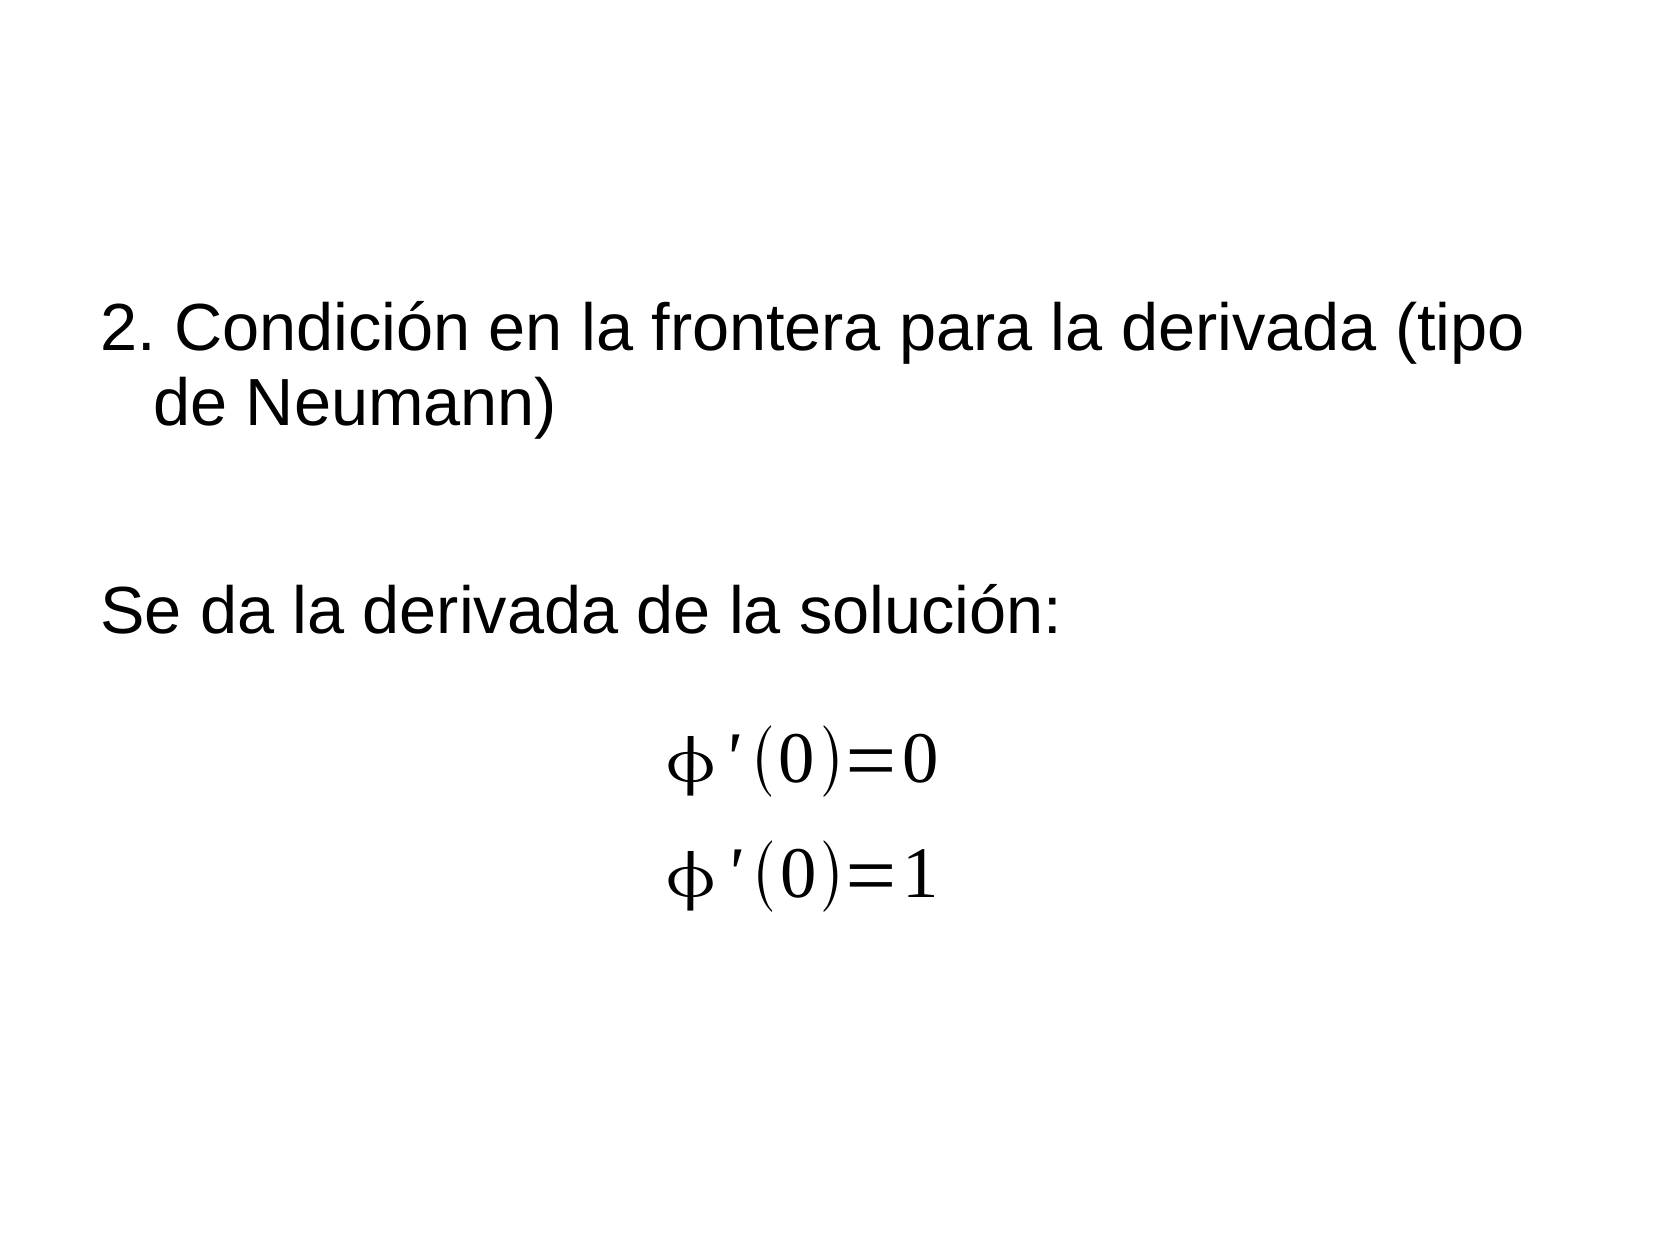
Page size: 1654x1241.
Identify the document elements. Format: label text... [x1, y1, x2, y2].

list Condición en la frontera para la derivada (tipo de Neumann) Se da la derivada de la solución: [82, 290, 1571, 752]
chart [658, 718, 945, 916]
